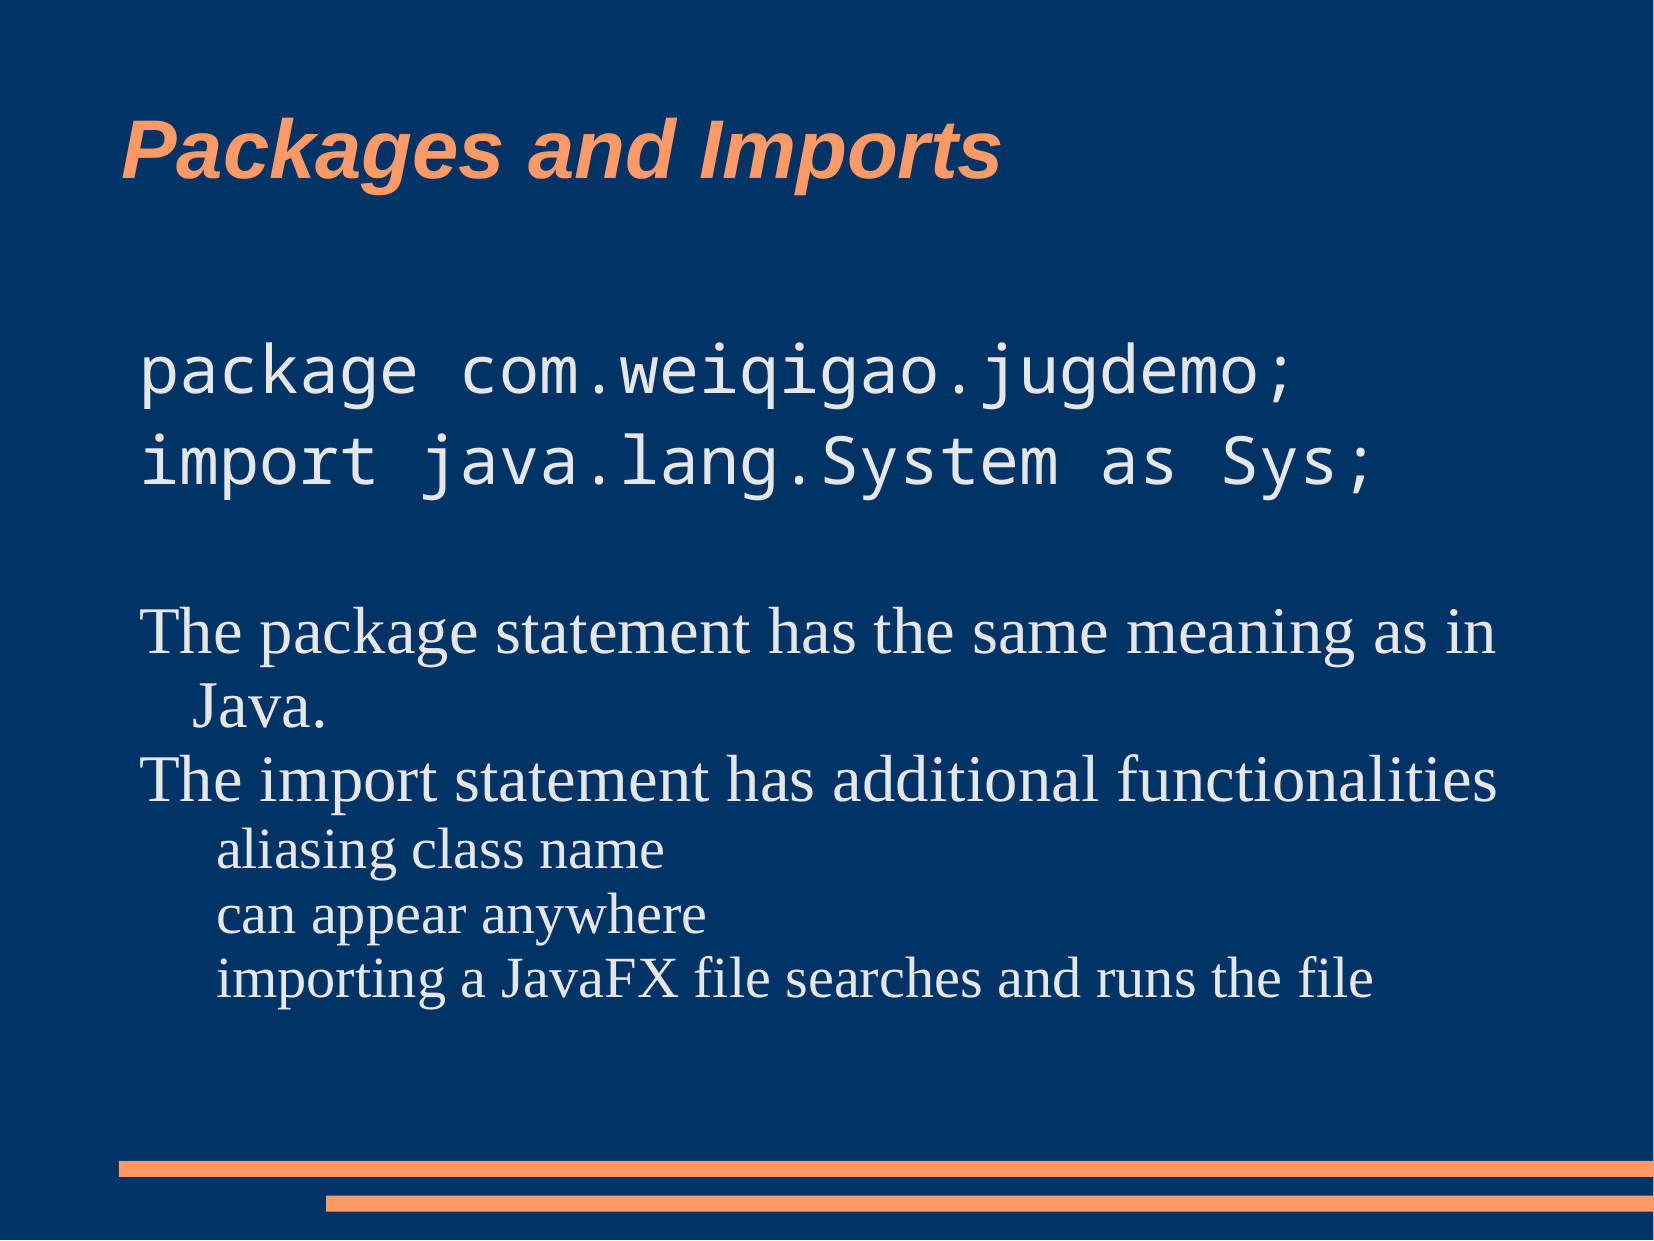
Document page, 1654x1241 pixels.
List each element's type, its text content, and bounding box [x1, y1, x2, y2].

list package com.weiqigao.jugdemo; import java.lang.System as Sys; The package statement has the same meaning as in Java. The import statement has additional functionalities aliasing class name can appear anywhere importing a JavaFX file searches and runs the file [121, 322, 1561, 1133]
title Packages and Imports [121, 46, 1534, 254]
